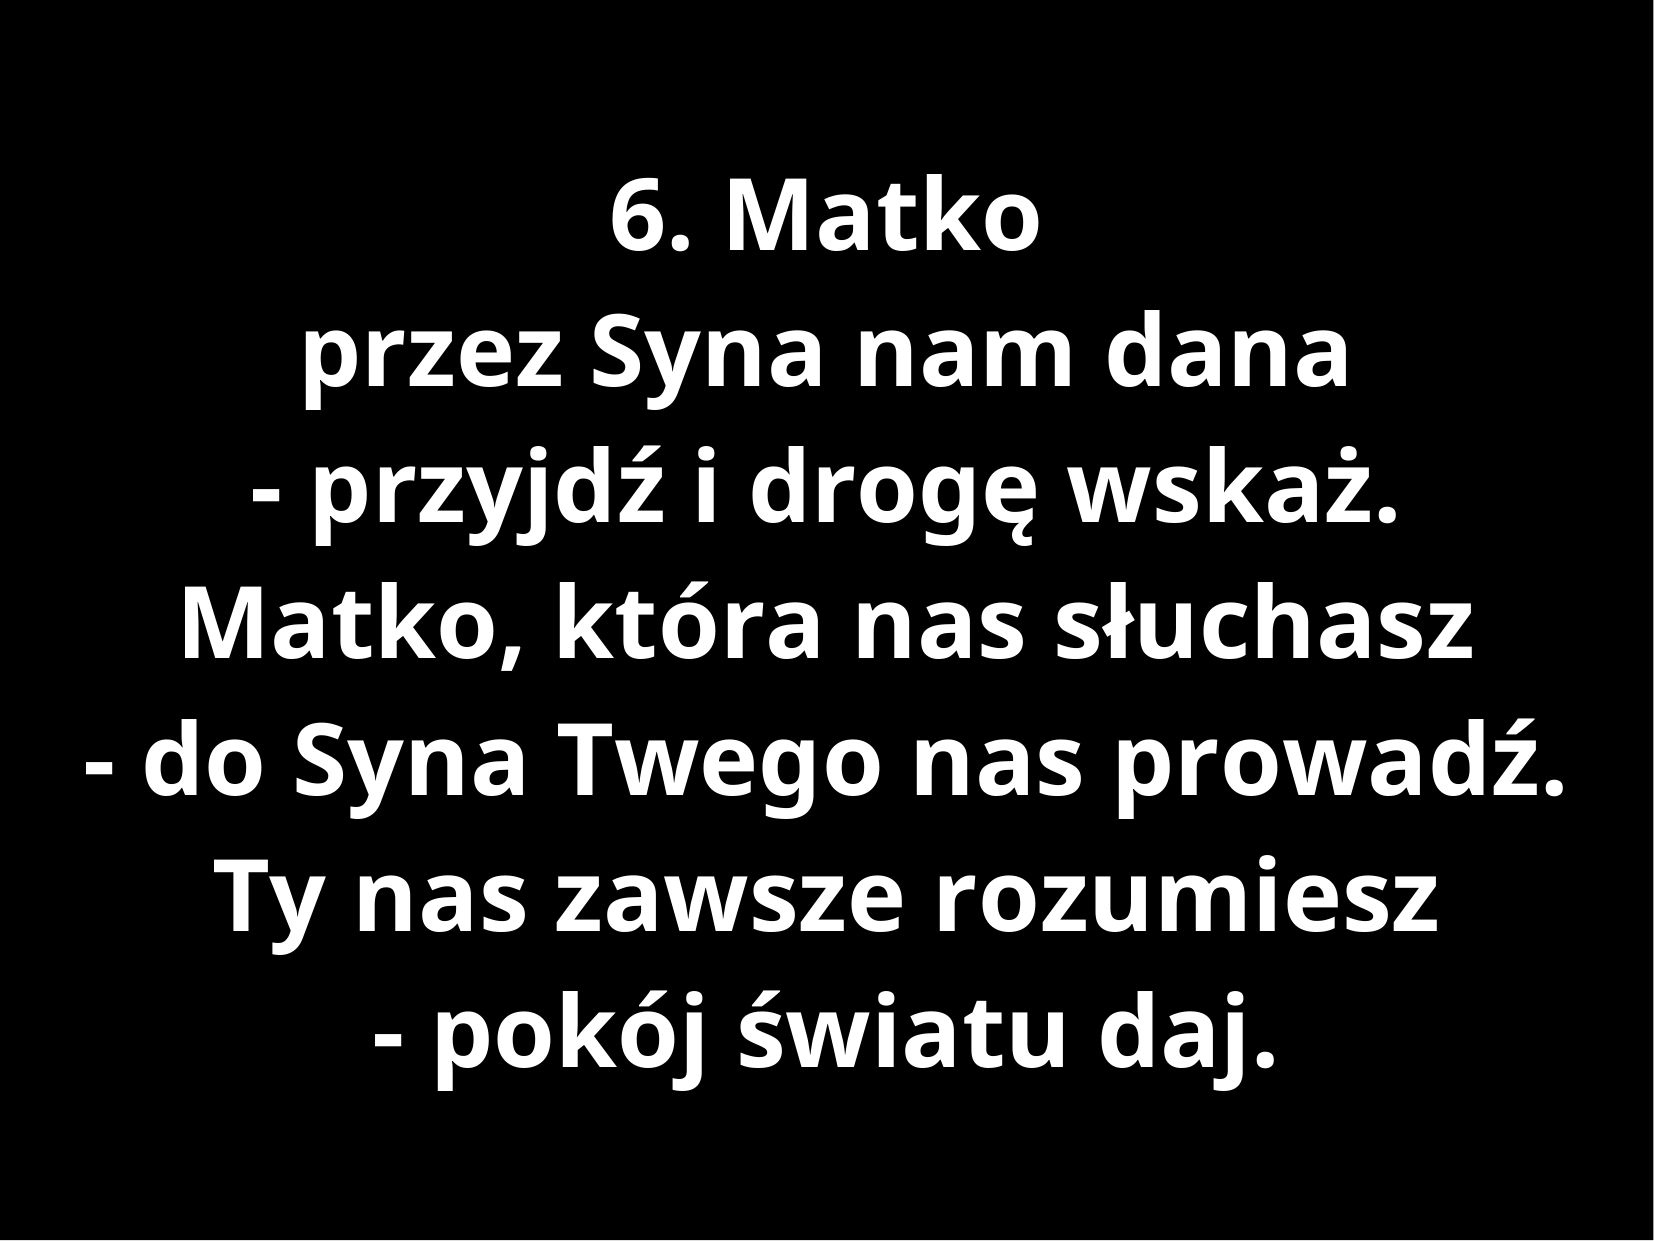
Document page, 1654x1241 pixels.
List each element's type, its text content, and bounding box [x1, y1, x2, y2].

title 6. Matko przez Syna nam dana - przyjdź i drogę wskaż. Matko, która nas słuchasz - do Syna Twego nas prowadź. Ty nas zawsze rozumiesz - pokój światu daj. [0, 0, 1654, 1241]
